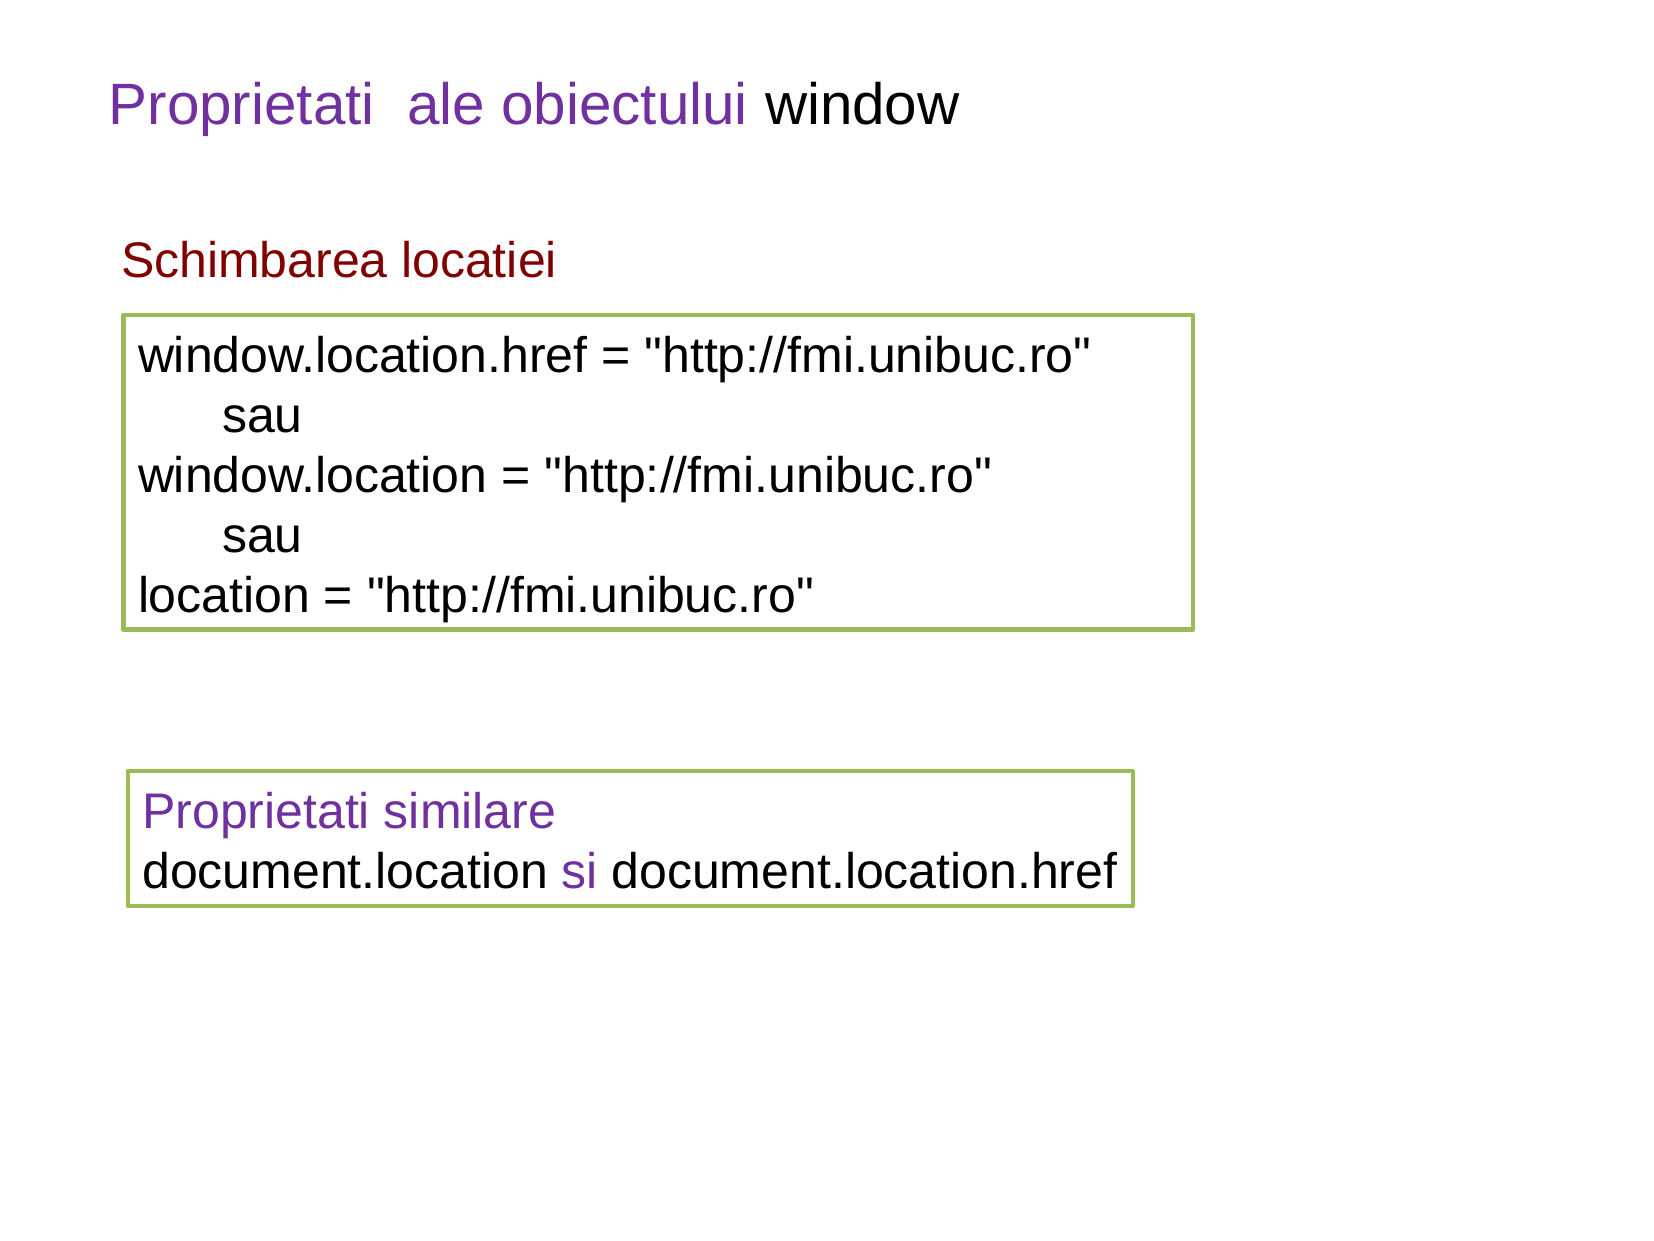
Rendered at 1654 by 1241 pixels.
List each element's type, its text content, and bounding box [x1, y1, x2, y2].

text_box Proprietati ale obiectului window [94, 63, 991, 144]
text_box window.location.href = "http://fmi.unibuc.ro" sau window.location = "http://fmi.unibuc.ro" sau location = "http://fmi.unibuc.ro" [123, 314, 1193, 630]
text_box Proprietati similare document.location si document.location.href [127, 771, 1133, 906]
text_box Schimbarea locatiei [106, 224, 586, 295]
